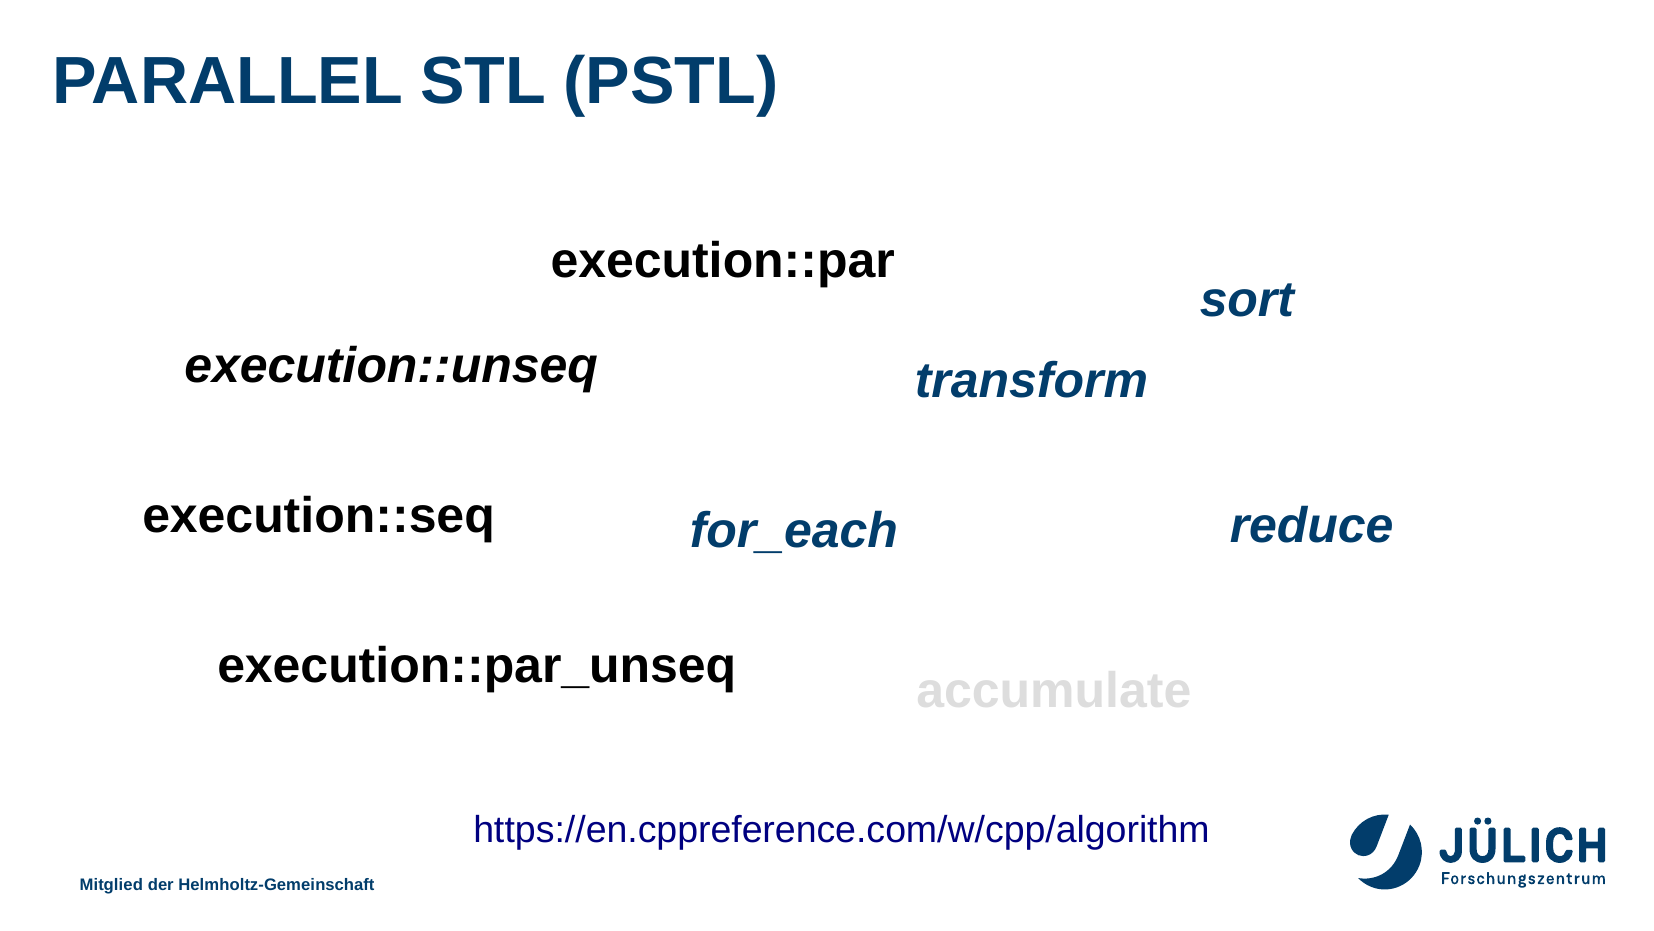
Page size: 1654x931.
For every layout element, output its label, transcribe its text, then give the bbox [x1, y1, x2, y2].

text_box transform [900, 340, 1447, 416]
text_box sort [1170, 263, 1325, 335]
text_box execution::par_unseq [202, 625, 752, 701]
title Parallel STL (PSTL) [52, 43, 1606, 194]
text_box execution::par [535, 220, 911, 296]
text_box execution::unseq [169, 325, 613, 400]
text_box execution::seq [127, 475, 511, 551]
text_box accumulate [886, 655, 1222, 726]
text_box for_each [675, 490, 931, 565]
text_box reduce [1200, 490, 1424, 561]
text_box https://en.cppreference.com/w/cpp/algorithm [443, 800, 1240, 858]
